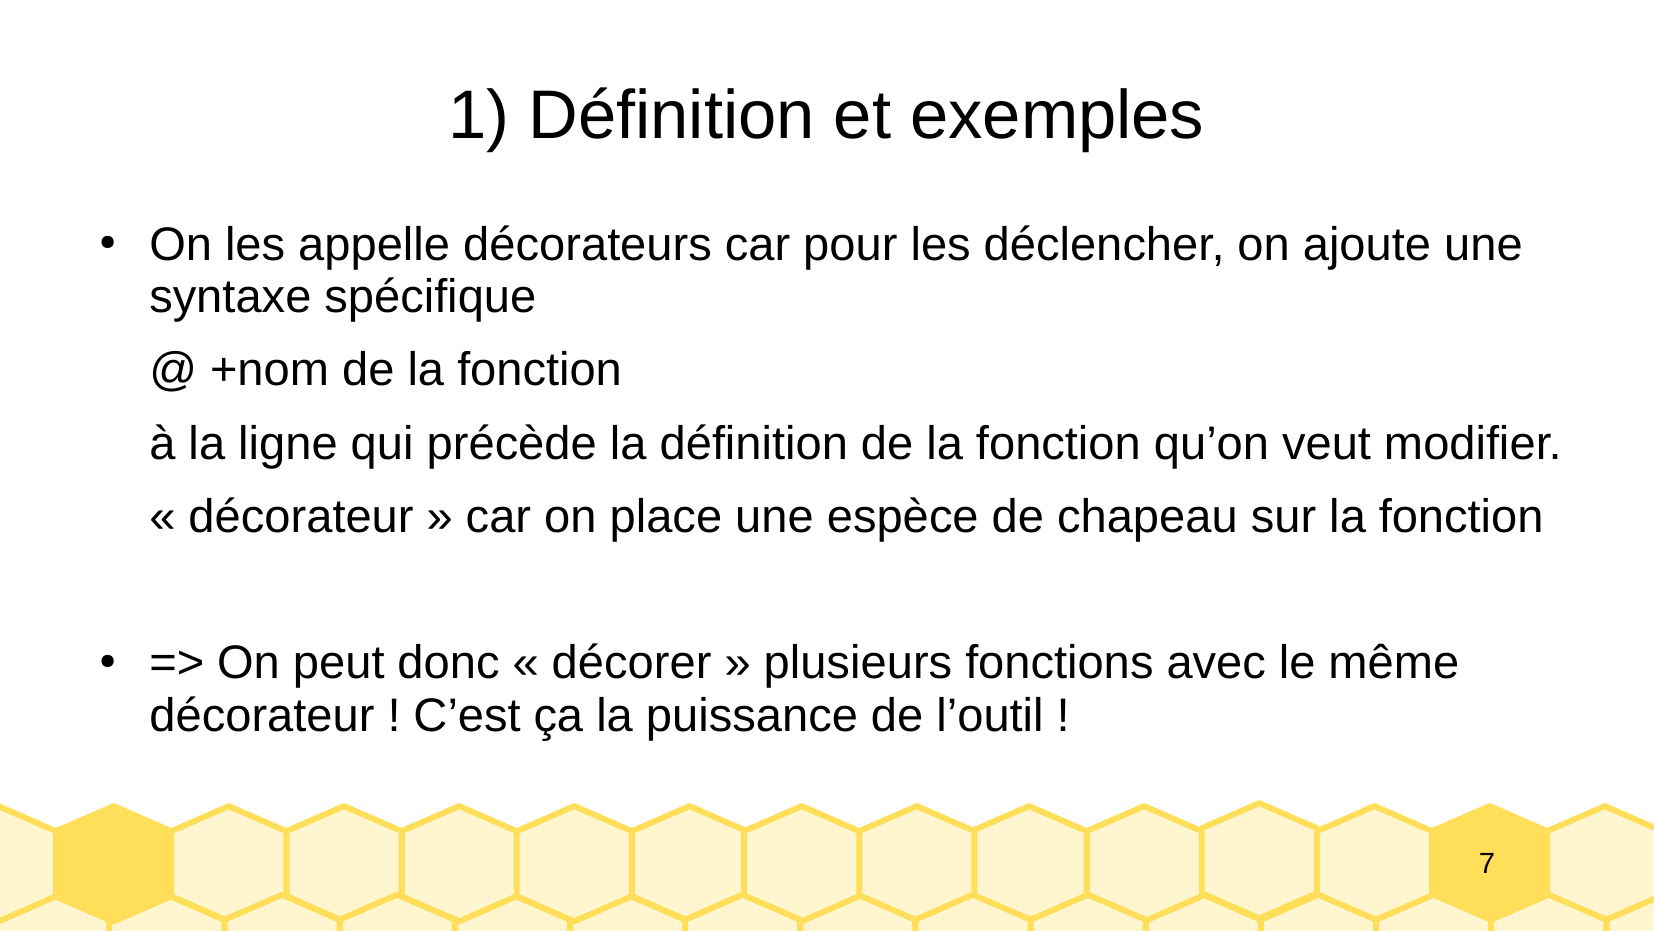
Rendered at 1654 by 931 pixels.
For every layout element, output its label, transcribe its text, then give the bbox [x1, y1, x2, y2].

title 1) Définition et exemples [82, 37, 1571, 193]
list On les appelle décorateurs car pour les déclencher, on ajoute une syntaxe spécifique @ +nom de la fonction à la ligne qui précède la définition de la fonction qu’on veut modifier. « décorateur » car on place une espèce de chapeau sur la fonction => On peut donc « décorer » plusieurs fonctions avec le même décorateur ! C’est ça la puissance de l’outil ! [82, 217, 1571, 758]
